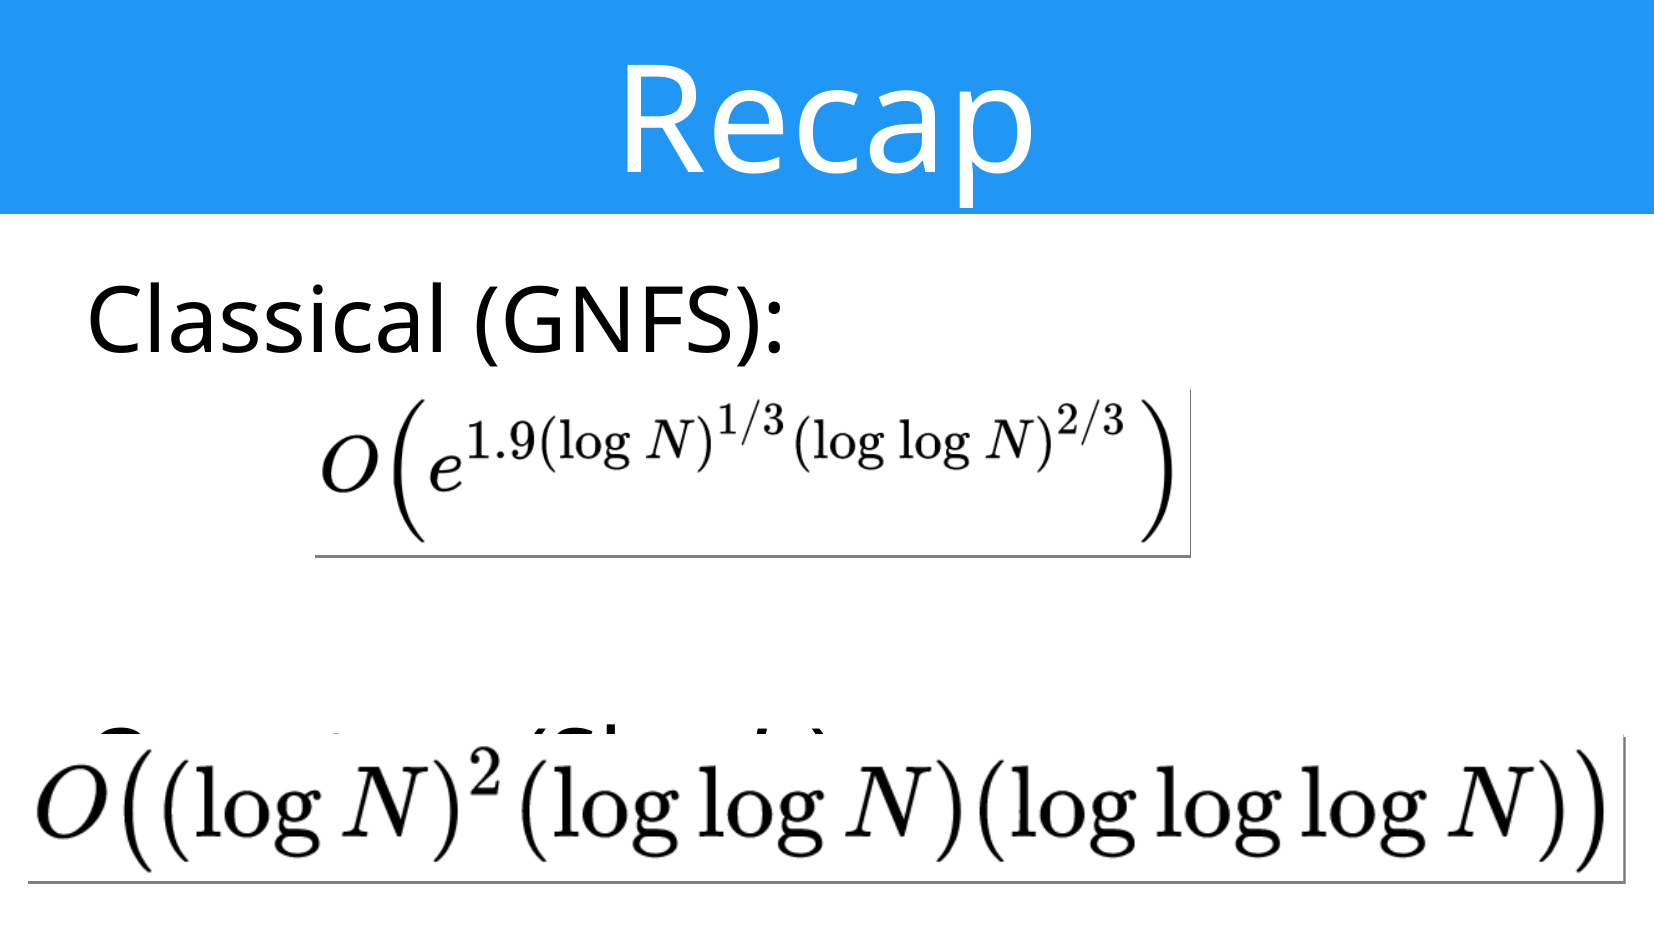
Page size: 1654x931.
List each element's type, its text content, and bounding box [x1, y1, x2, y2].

list Classical (GNFS): Quantum (Shor’s): [15, 255, 1636, 886]
picture [315, 387, 1194, 556]
title Recap [82, 37, 1571, 193]
picture [28, 734, 1636, 881]
